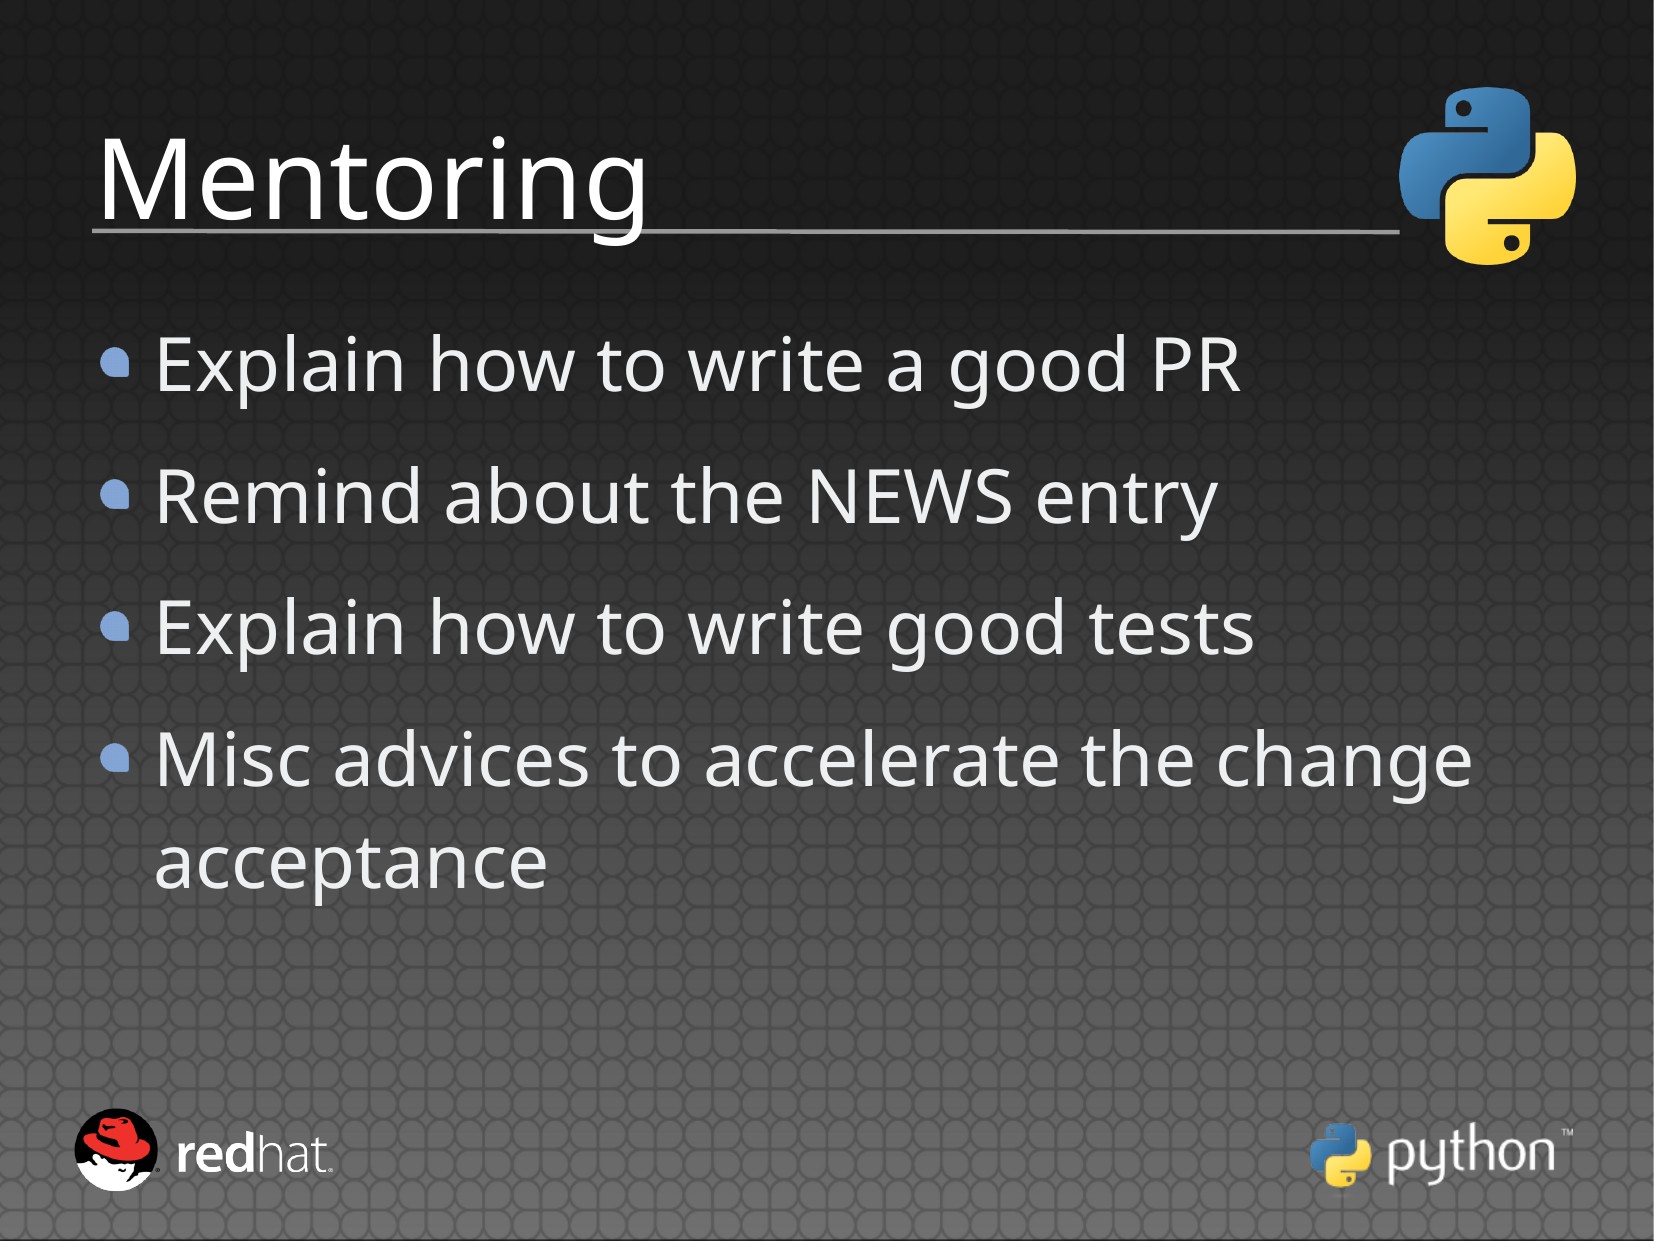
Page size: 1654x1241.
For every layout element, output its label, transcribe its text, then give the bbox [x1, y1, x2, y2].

title Mentoring [94, 100, 1426, 251]
picture [0, 0, 1654, 1241]
list Explain how to write a good PR Remind about the NEWS entry Explain how to write good tests Misc advices to accelerate the change acceptance [82, 311, 1571, 1051]
